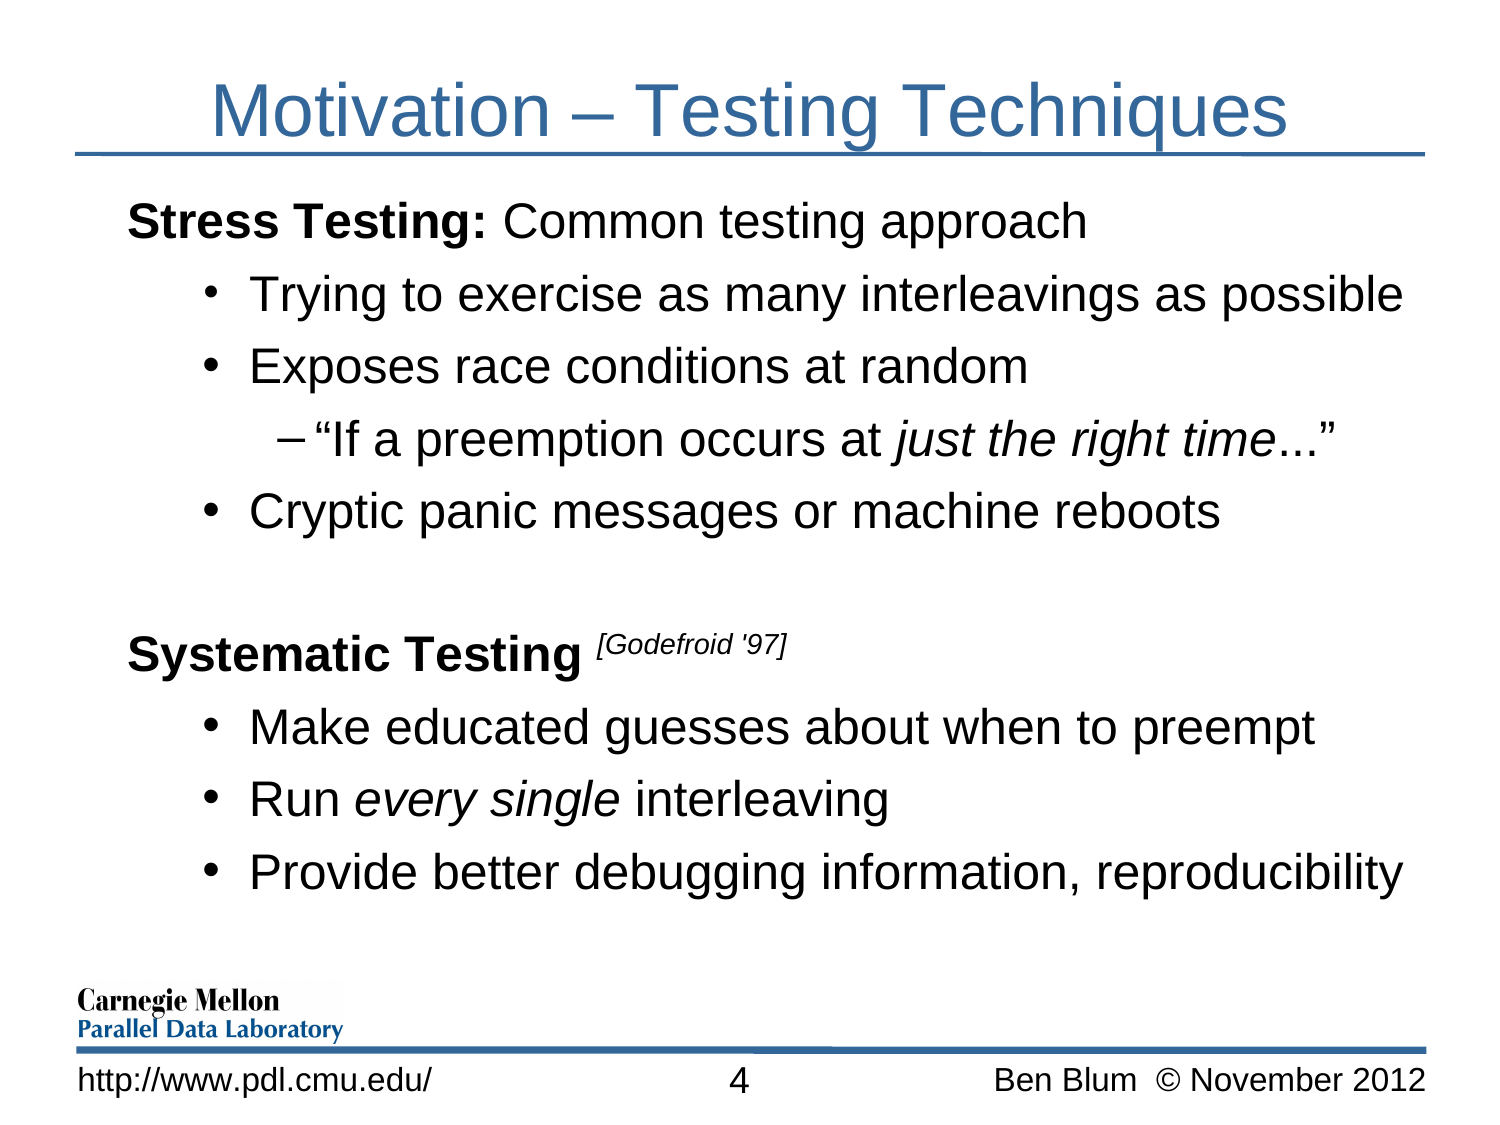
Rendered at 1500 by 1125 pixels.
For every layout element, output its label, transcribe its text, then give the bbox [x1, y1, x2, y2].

list Stress Testing: Common testing approach Trying to exercise as many interleavings as possible Exposes race conditions at random “If a preemption occurs at just the right time...” Cryptic panic messages or machine reboots Systematic Testing [Godefroid '97] Make educated guesses about when to preempt Run every single interleaving Provide better debugging information, reproducibility [112, 181, 1426, 979]
title Motivation – Testing Techniques [112, 49, 1388, 163]
picture [77, 979, 343, 1044]
